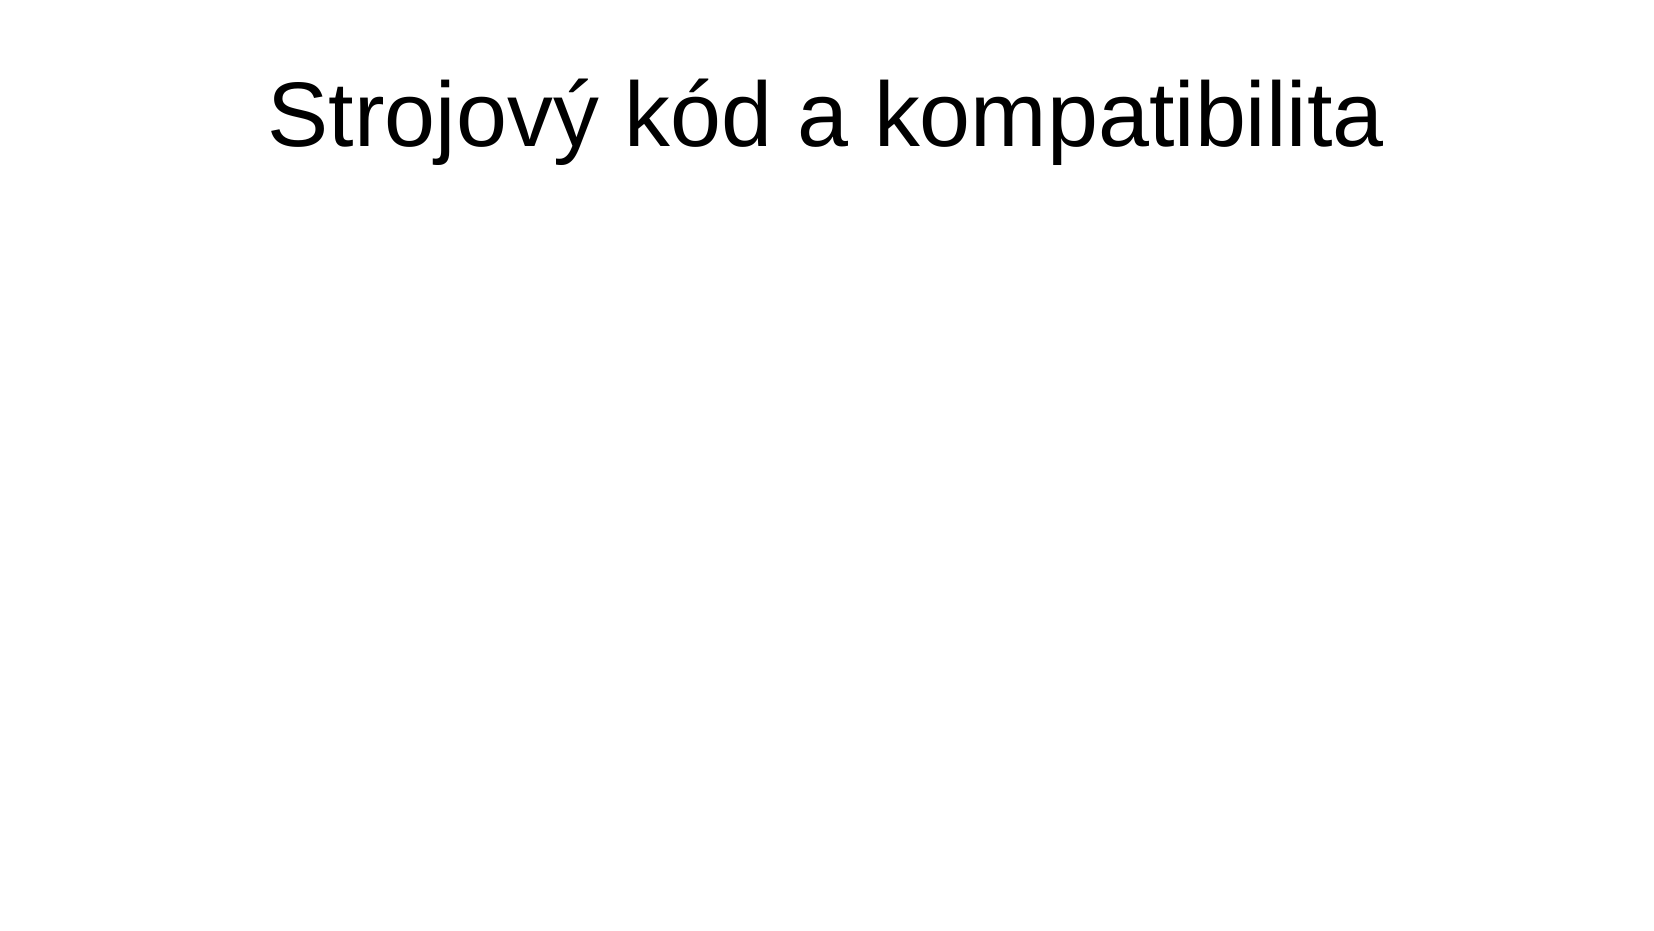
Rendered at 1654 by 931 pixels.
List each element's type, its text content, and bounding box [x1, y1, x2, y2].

title Strojový kód a kompatibilita [82, 37, 1571, 193]
